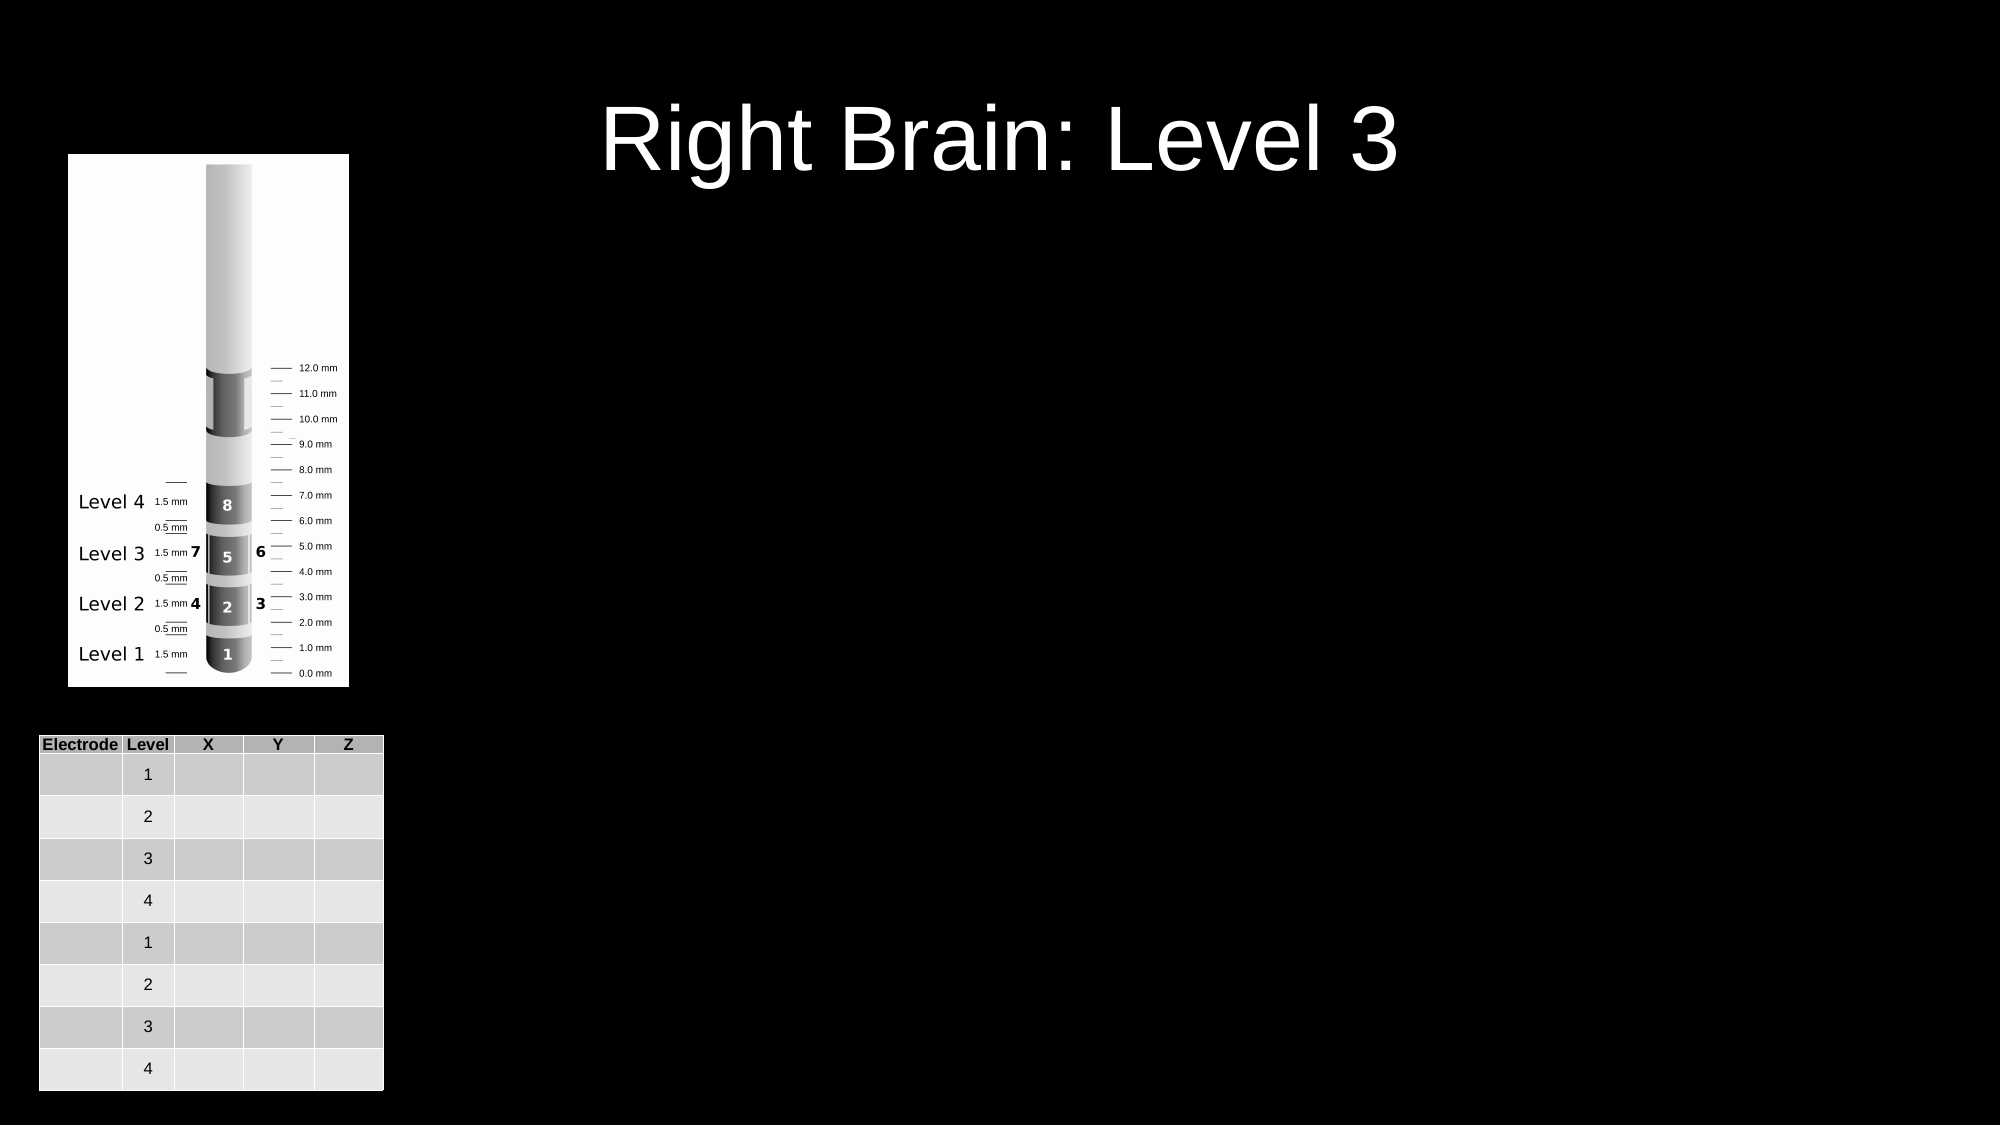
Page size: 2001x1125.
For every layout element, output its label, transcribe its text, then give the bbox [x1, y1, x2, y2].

table_cell [315, 796, 383, 838]
title Right Brain: Level 3 [99, 44, 1900, 233]
table_cell 3 [123, 839, 174, 880]
table_cell [175, 1049, 243, 1090]
table_cell [175, 754, 243, 795]
table_cell [40, 965, 122, 1006]
table_cell [40, 1049, 122, 1090]
table_cell [40, 881, 122, 922]
table_cell [40, 1007, 122, 1048]
table_cell [315, 754, 383, 795]
table_cell [175, 1007, 243, 1048]
table_cell 2 [123, 965, 174, 1006]
table_cell [315, 923, 383, 964]
picture [68, 154, 349, 687]
table_cell [175, 923, 243, 964]
table_cell [244, 965, 314, 1006]
table_cell [315, 965, 383, 1006]
table_cell [244, 923, 314, 964]
table_cell [315, 1049, 383, 1090]
table_cell [40, 839, 122, 880]
table_cell [175, 965, 243, 1006]
table_header Z [315, 736, 383, 753]
table_cell 4 [123, 1049, 174, 1090]
table_cell [244, 1007, 314, 1048]
table_header Level [123, 736, 174, 753]
table_cell [315, 839, 383, 880]
table_cell [175, 881, 243, 922]
table_cell [315, 1007, 383, 1048]
table_cell 4 [123, 881, 174, 922]
table_header Y [244, 736, 314, 753]
table_cell [244, 839, 314, 880]
table_cell 1 [123, 923, 174, 964]
table_cell [244, 881, 314, 922]
table_cell [40, 923, 122, 964]
table_cell [175, 839, 243, 880]
table_cell [244, 754, 314, 795]
table_cell [315, 881, 383, 922]
table_cell [40, 754, 122, 795]
table_cell 3 [123, 1007, 174, 1048]
table_header X [175, 736, 243, 753]
table_cell 2 [123, 796, 174, 838]
table_cell [40, 796, 122, 838]
table_cell [244, 796, 314, 838]
table_cell 1 [123, 754, 174, 795]
table_cell [175, 796, 243, 838]
table_cell [244, 1049, 314, 1090]
table_header Electrode [40, 736, 122, 753]
